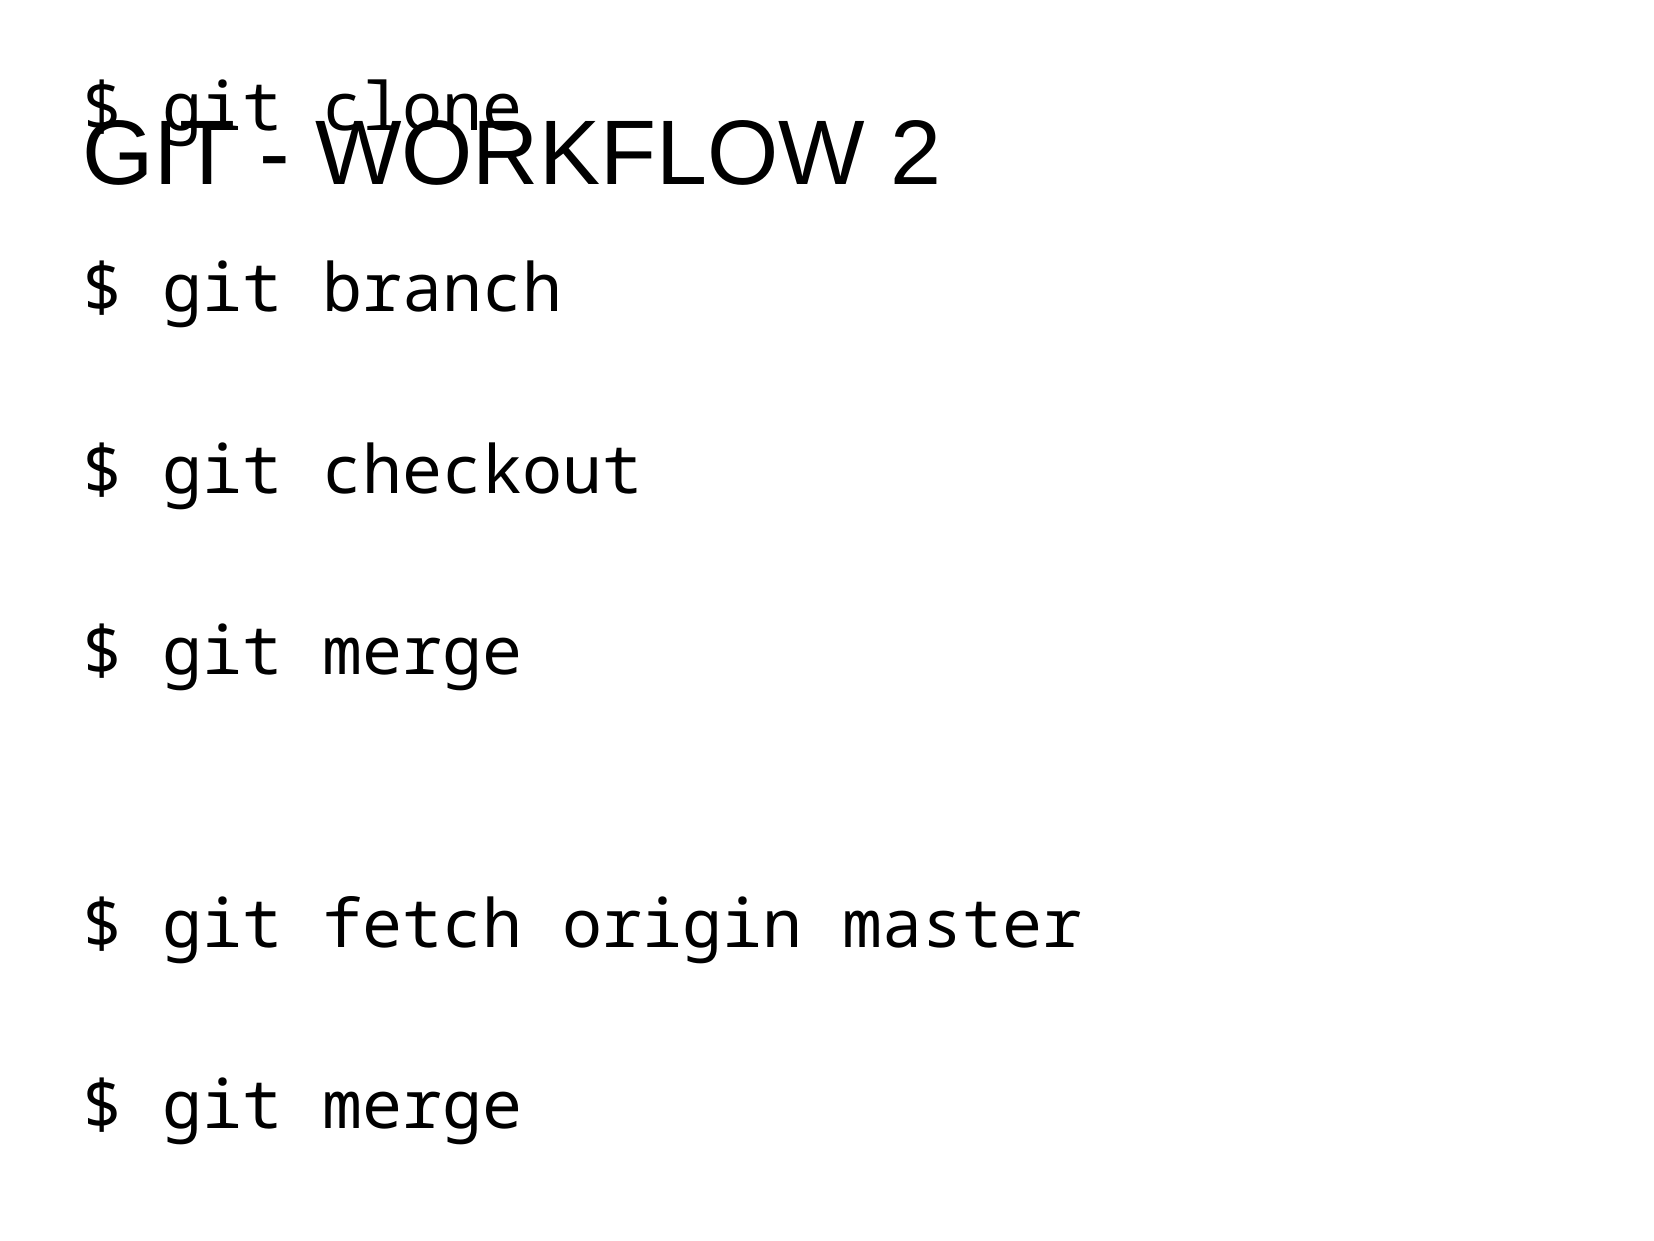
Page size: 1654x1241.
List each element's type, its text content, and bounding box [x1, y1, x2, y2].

subtitle $ git clone $ git branch $ git checkout $ git merge $ git fetch origin master $ git merge $ git pull origin master [82, 225, 1571, 290]
title GIT - WORKFLOW 2 [82, 49, 1571, 225]
text_box [82, 290, 1571, 1025]
subtitle $ git clone $ git branch $ git checkout $ git merge $ git fetch origin master $ git merge $ git pull origin master [82, 1025, 1571, 1164]
